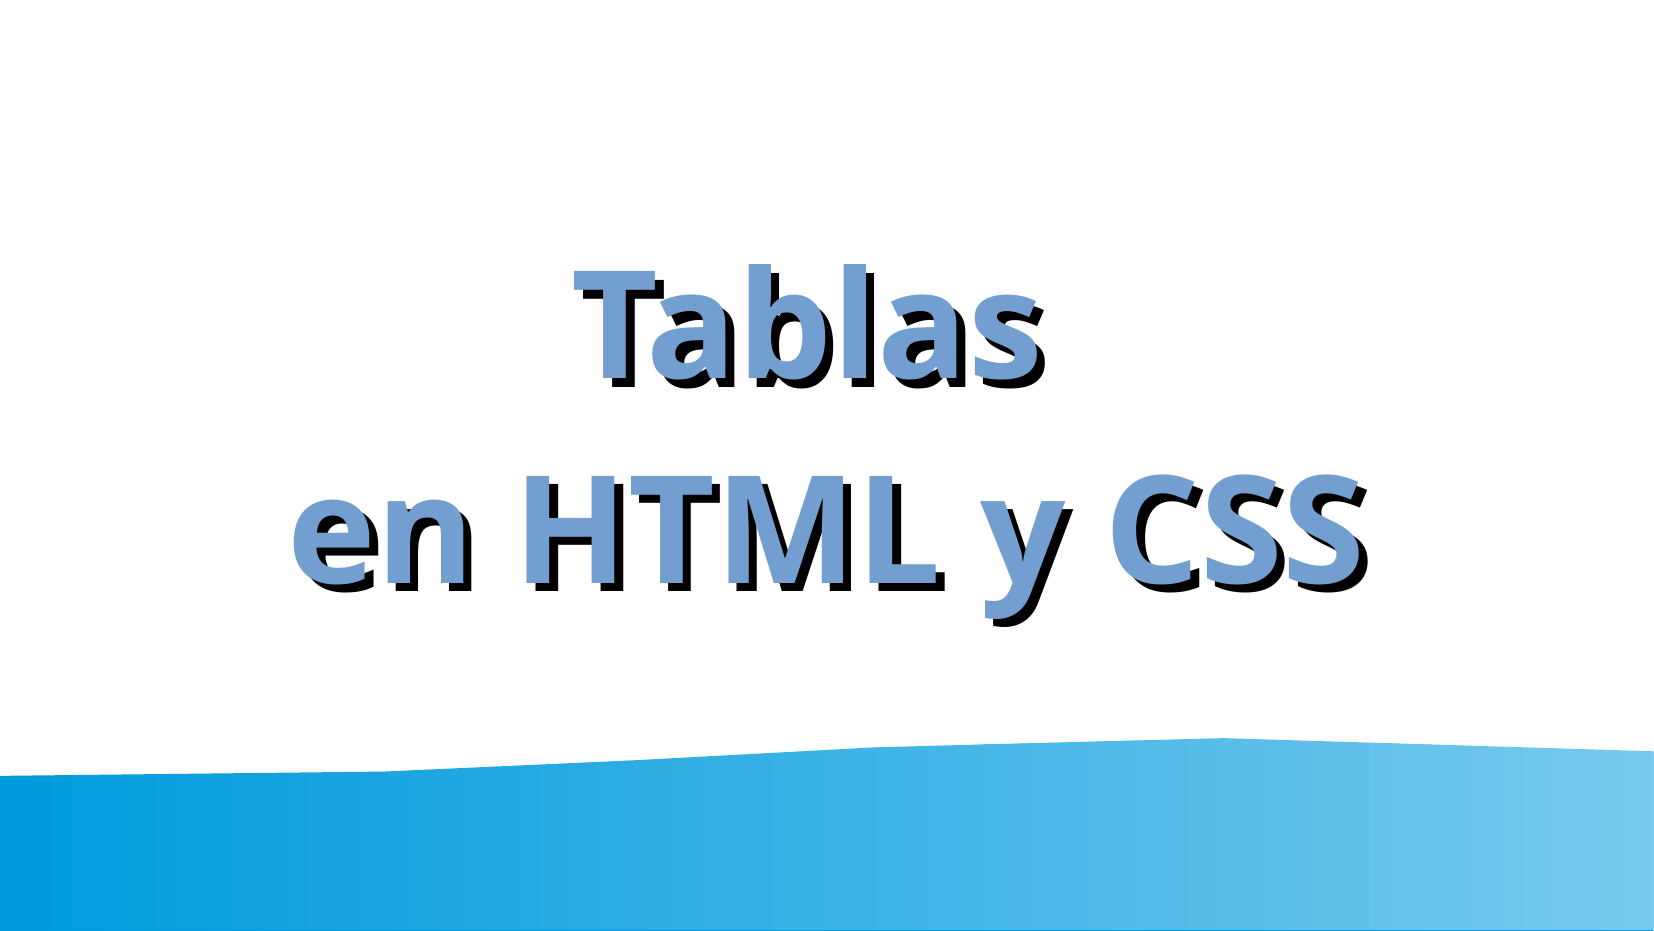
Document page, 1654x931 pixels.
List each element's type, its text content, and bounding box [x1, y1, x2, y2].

title Tablas en HTML y CSS [88, 284, 1565, 562]
